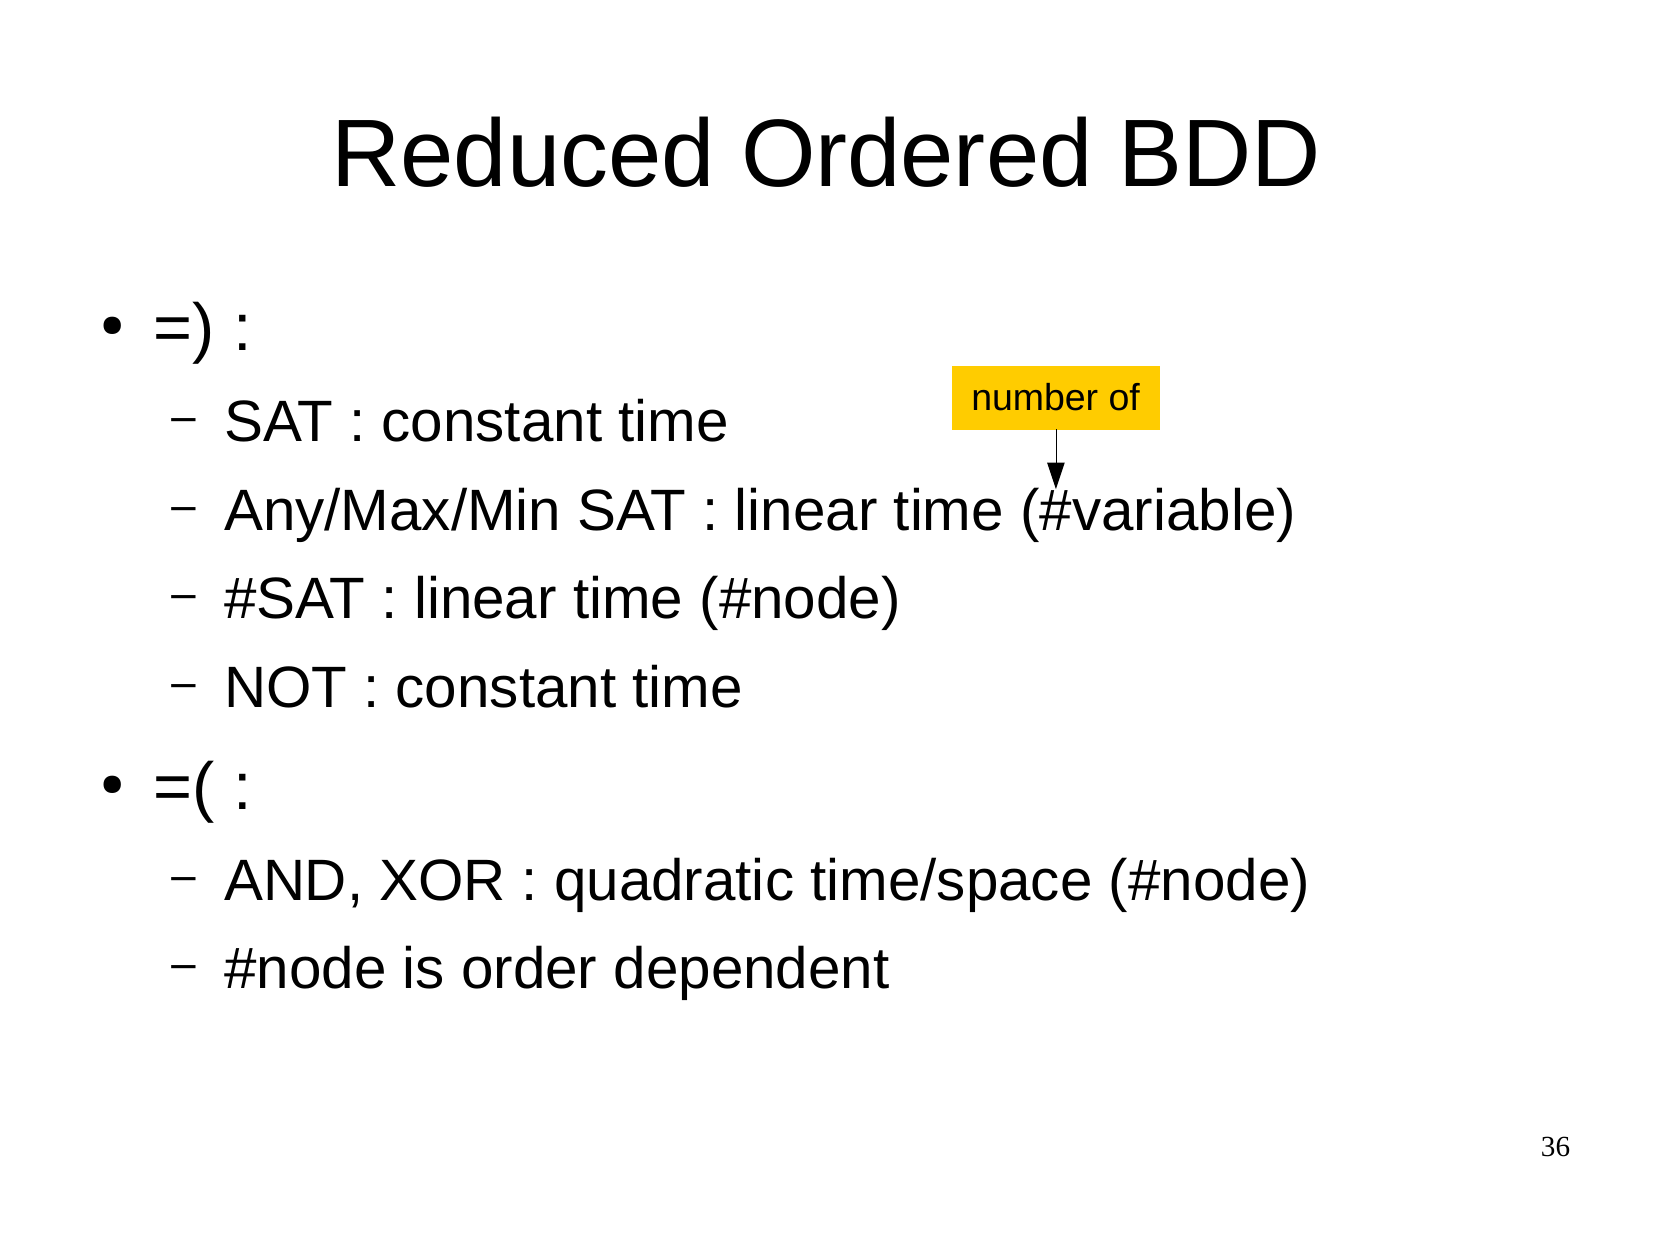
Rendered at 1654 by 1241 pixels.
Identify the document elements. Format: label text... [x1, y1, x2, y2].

title Reduced Ordered BDD [82, 49, 1571, 257]
list =) : SAT : constant time Any/Max/Min SAT : linear time (#variable) #SAT : linear time (#node) NOT : constant time =( : AND, XOR : quadratic time/space (#node) #node is order dependent [82, 290, 1571, 1010]
text_box number of [952, 366, 1160, 430]
